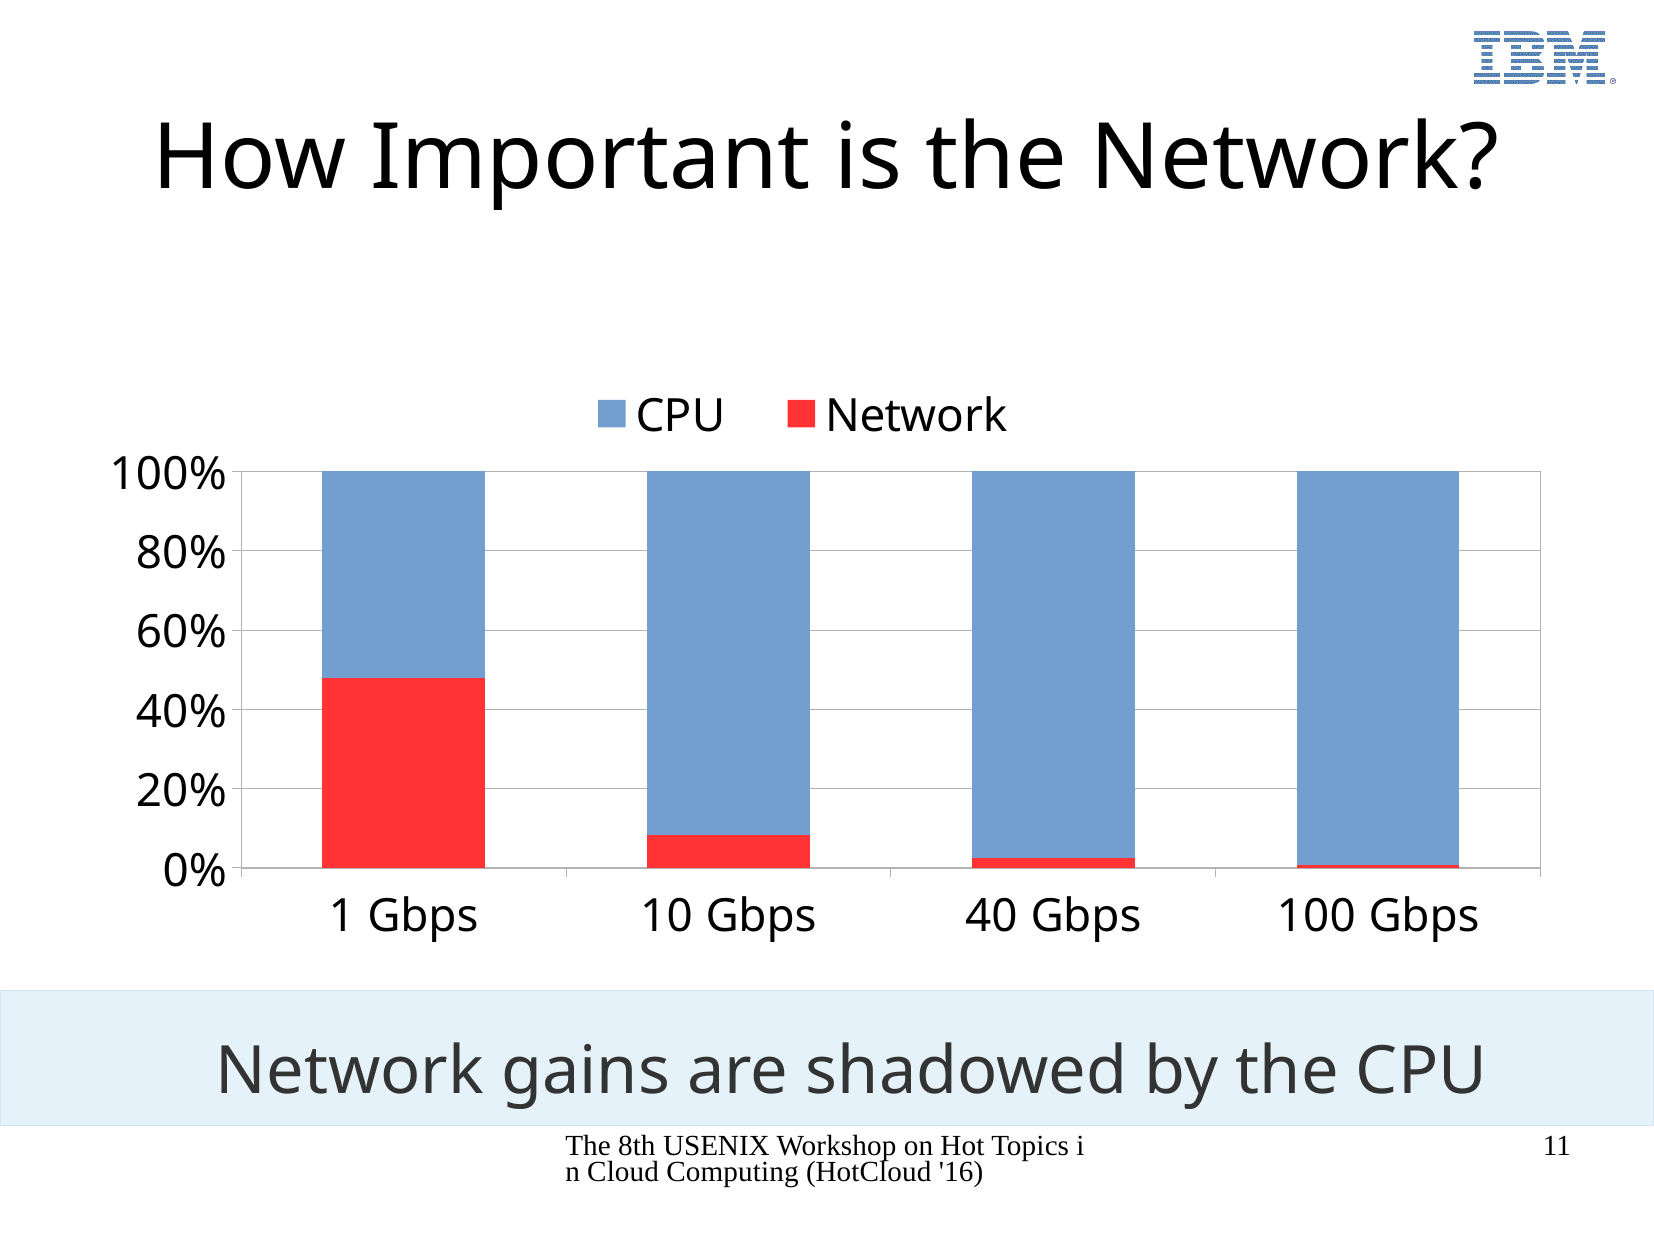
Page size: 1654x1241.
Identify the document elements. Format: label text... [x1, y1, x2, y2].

text_box Gains from the networks are shadowed by the high CPU footprint [0, 1126, 1654, 1219]
text_box Network gains are shadowed by the CPU [200, 1014, 1453, 1105]
title How Important is the Network? [82, 49, 1571, 257]
picture [1440, 0, 1654, 127]
chart [82, 346, 1571, 949]
text_box [0, 990, 1654, 1126]
